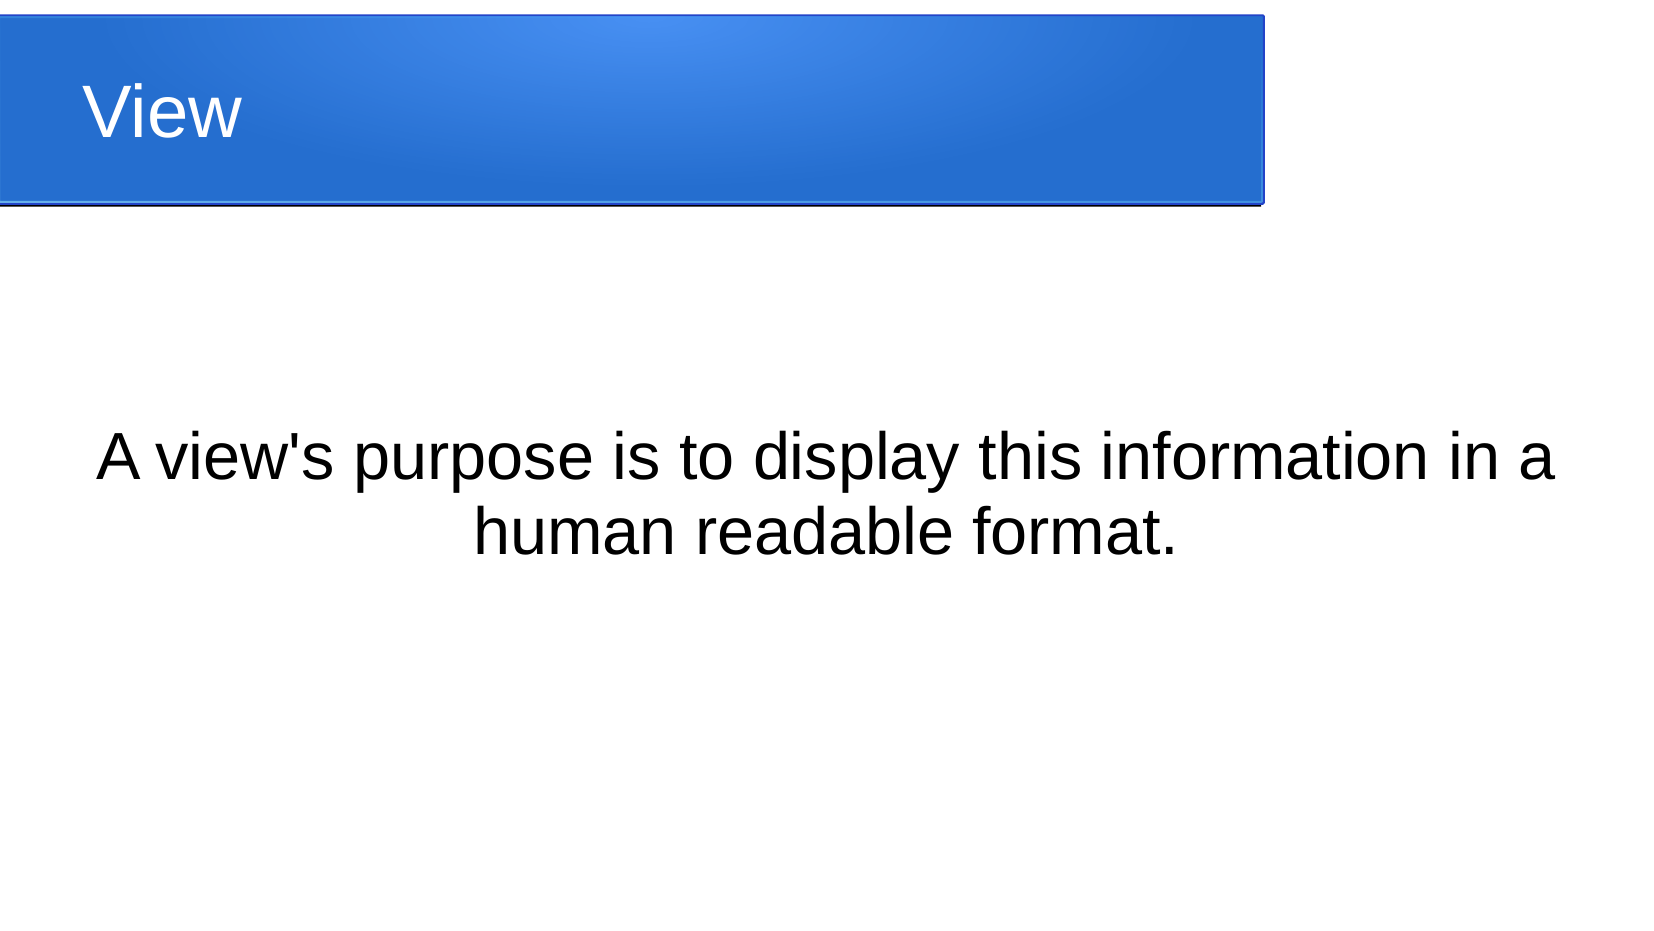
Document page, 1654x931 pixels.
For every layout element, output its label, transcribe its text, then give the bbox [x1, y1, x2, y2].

title View [82, 35, 1235, 189]
subtitle A view's purpose is to display this information in a human readable format. [82, 224, 1571, 764]
